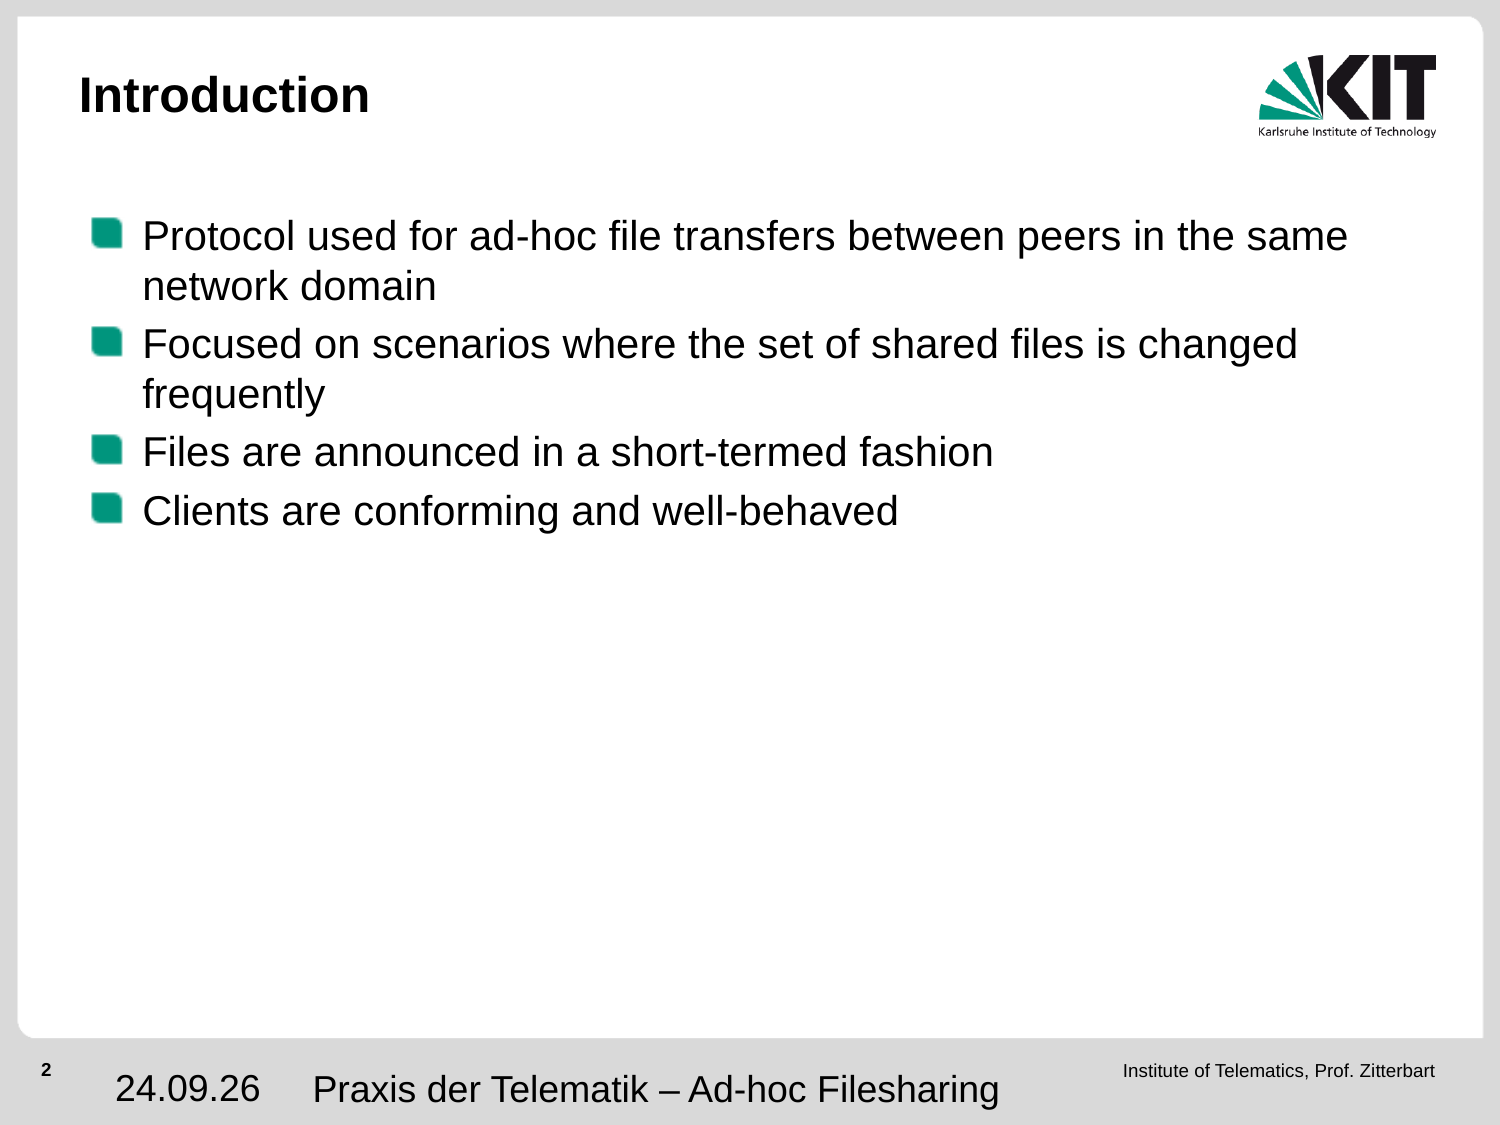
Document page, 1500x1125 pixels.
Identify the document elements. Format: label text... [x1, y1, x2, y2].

list Protocol used for ad-hoc file transfers between peers in the same network domain Focused on scenarios where the set of shared files is changed frequently Files are announced in a short-termed fashion Clients are conforming and well-behaved [76, 201, 1447, 1004]
title Introduction [64, 54, 1198, 147]
picture [0, 0, 1500, 1125]
slide_number 11.12.12 [100, 1057, 296, 1117]
footer Praxis der Telematik – Ad-hoc Filesharing [296, 1057, 1034, 1117]
